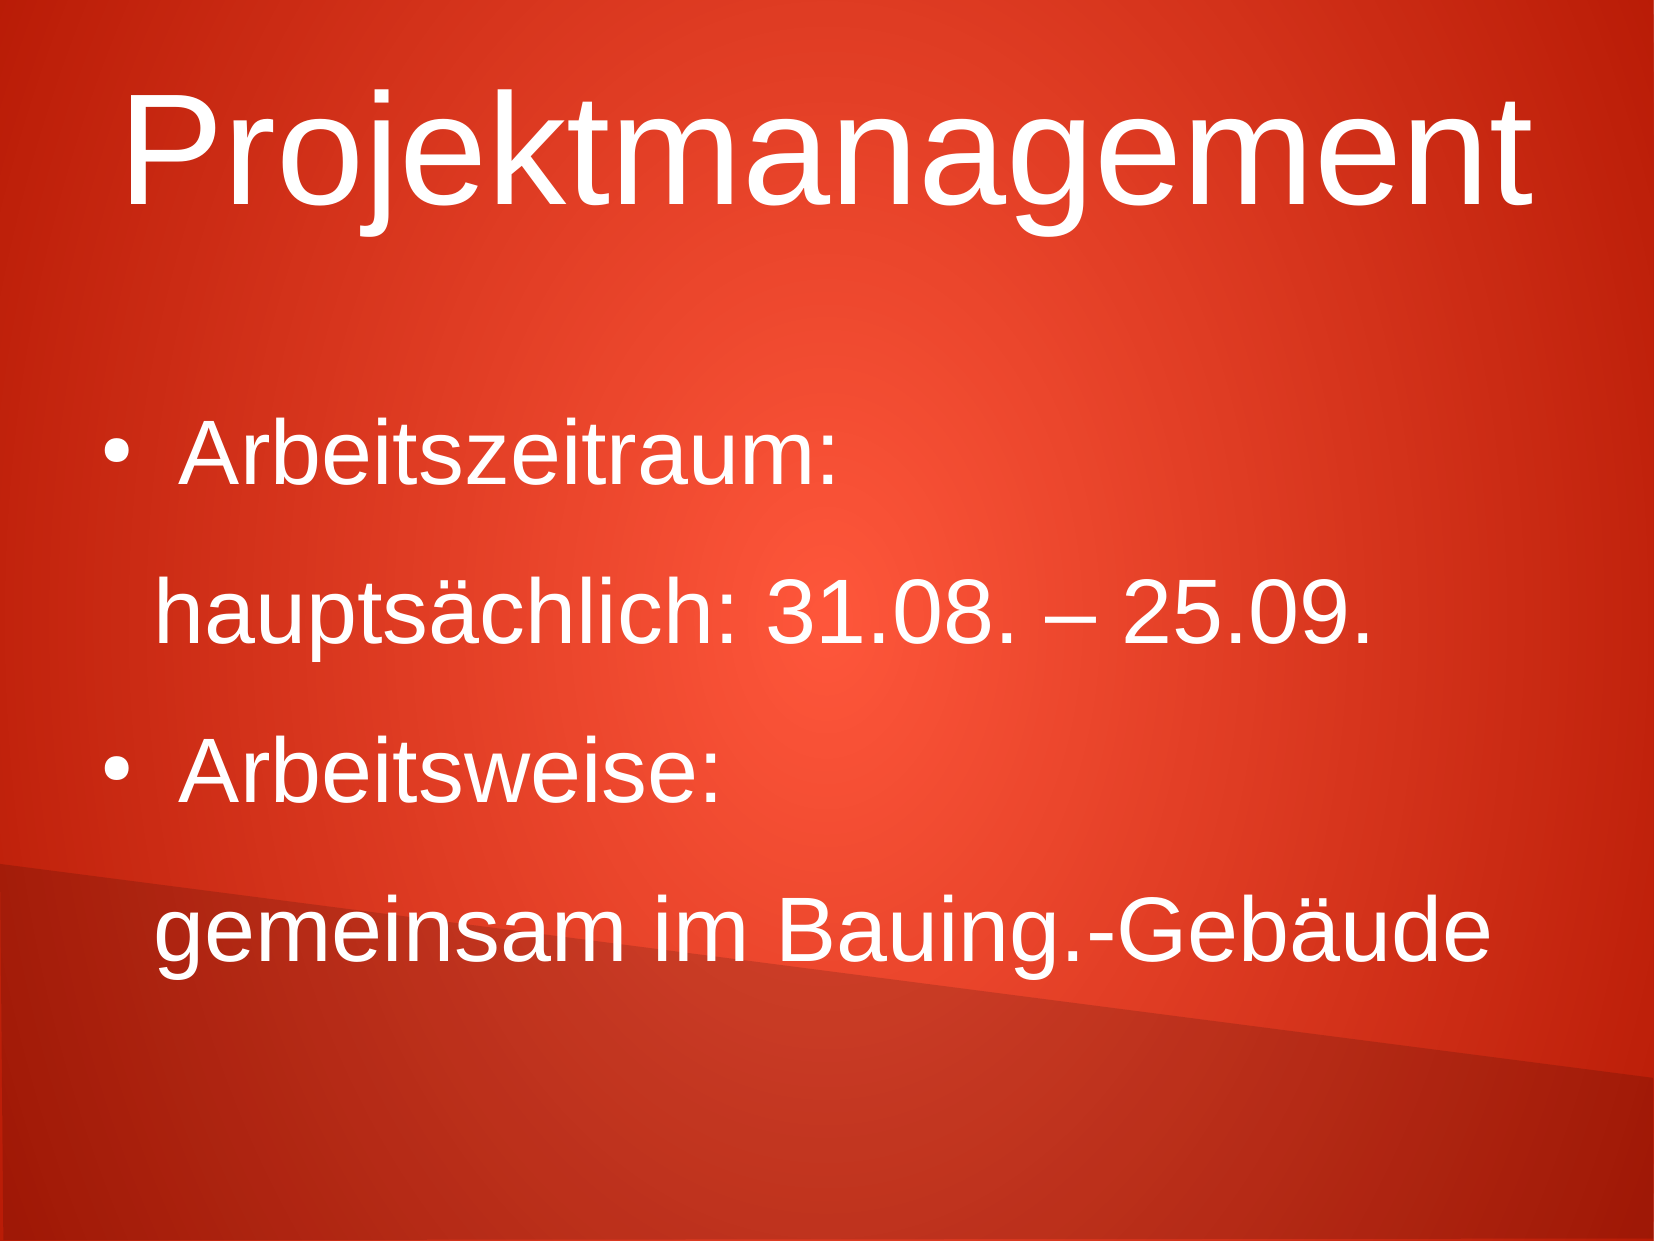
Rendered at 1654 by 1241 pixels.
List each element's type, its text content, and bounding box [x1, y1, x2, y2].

list Arbeitszeitraum: hauptsächlich: 31.08. – 25.09. Arbeitsweise: gemeinsam im Bauing.-Gebäude [82, 299, 1571, 1019]
title Projektmanagement [82, 47, 1571, 252]
